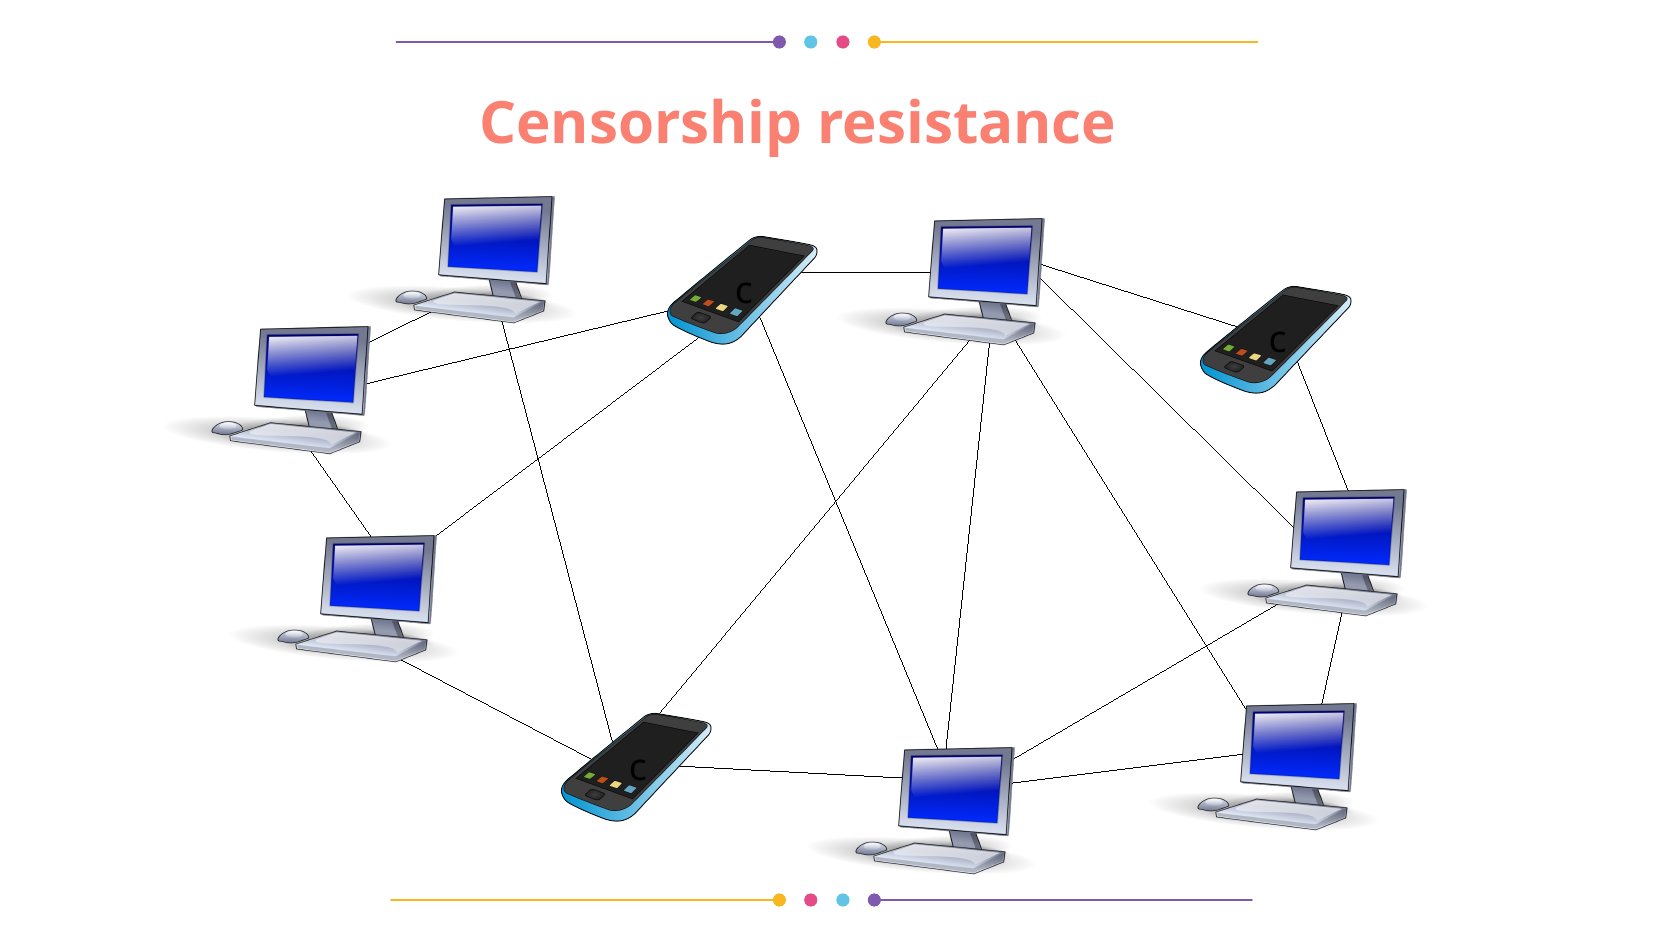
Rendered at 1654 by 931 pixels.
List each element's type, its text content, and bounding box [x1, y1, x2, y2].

picture [556, 708, 720, 824]
picture [151, 186, 581, 477]
picture [1137, 693, 1383, 853]
picture [662, 208, 1071, 368]
text_box Censorship resistance [464, 73, 1132, 168]
picture [1187, 479, 1433, 639]
picture [795, 737, 1041, 897]
picture [1195, 281, 1360, 396]
picture [217, 525, 463, 686]
